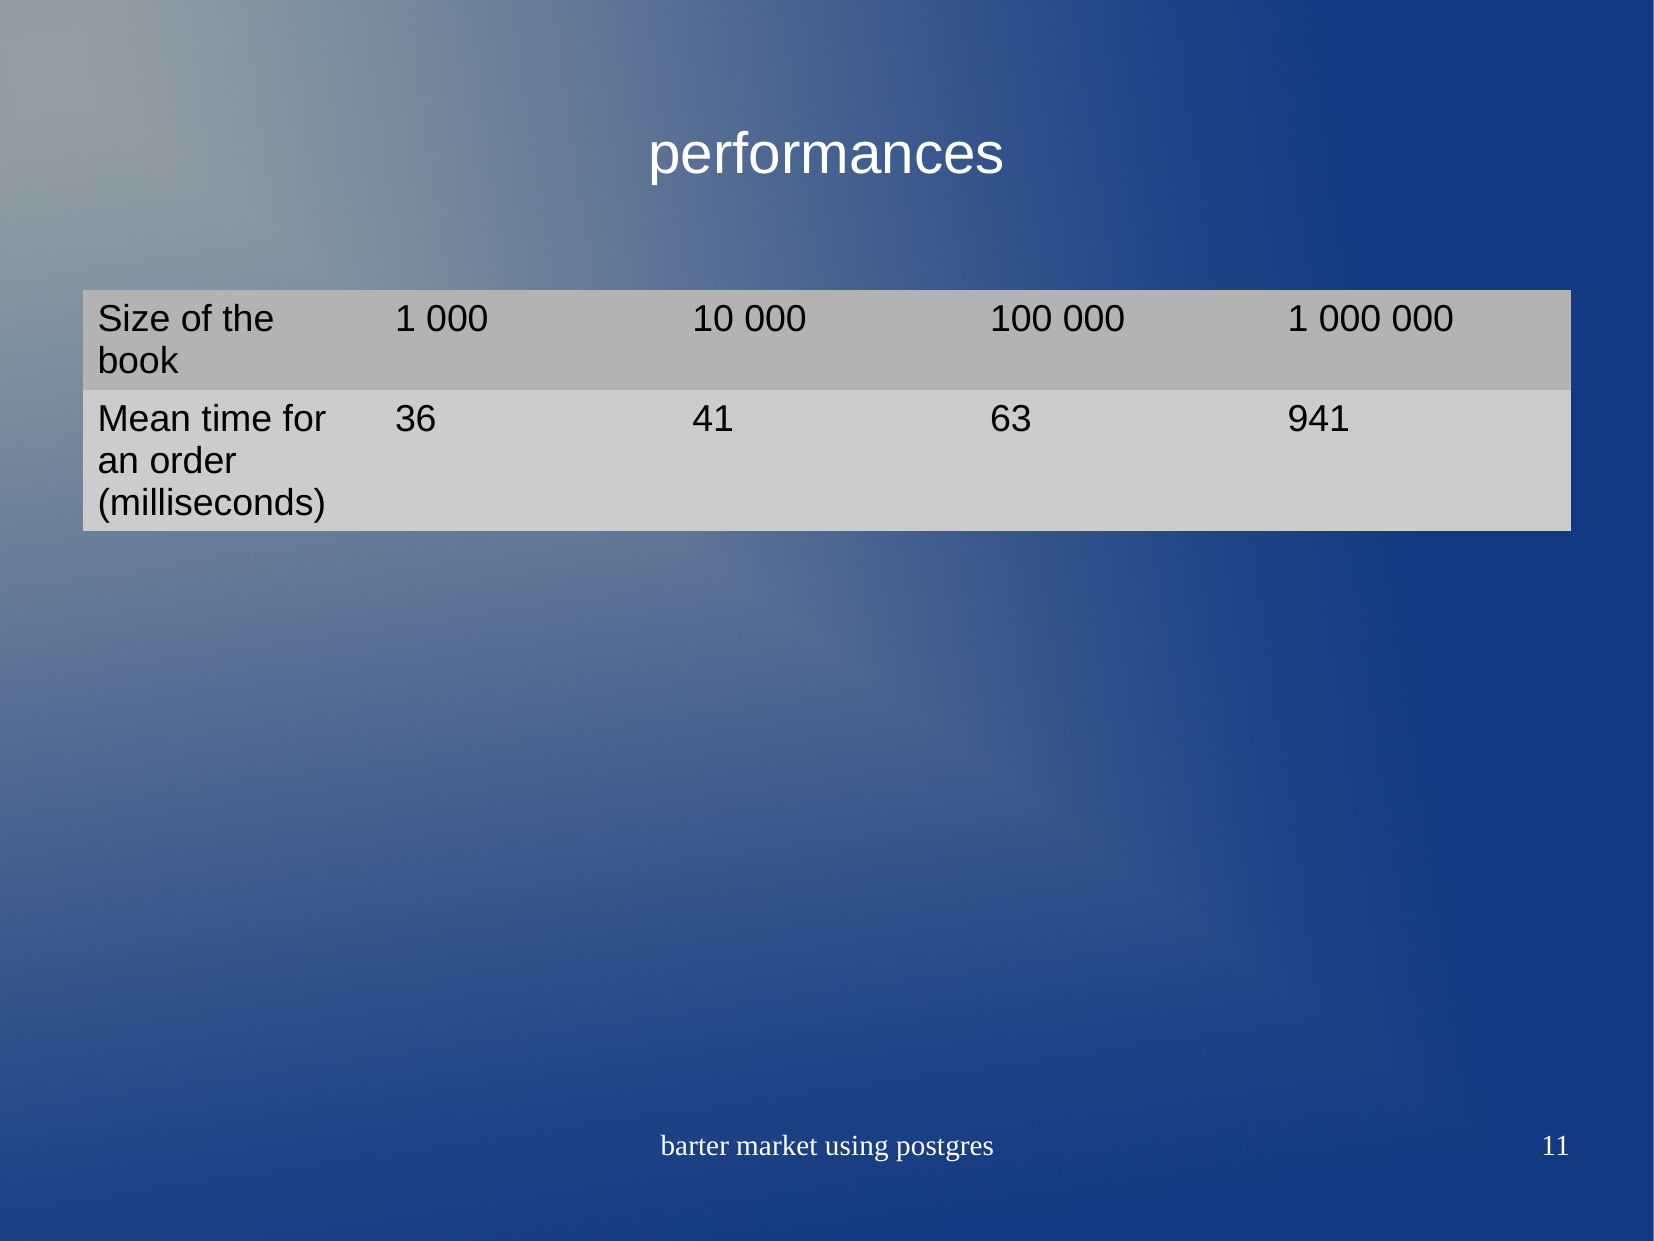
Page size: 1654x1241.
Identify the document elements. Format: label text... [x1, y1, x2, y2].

picture [0, 0, 1654, 1241]
table_header 1 000 000 [1273, 290, 1571, 390]
title performances [82, 49, 1571, 257]
table_header Size of the book [83, 290, 380, 390]
table_header 10 000 [678, 290, 975, 390]
table_cell 41 [678, 390, 975, 531]
table_cell 36 [380, 390, 678, 531]
table_cell 63 [975, 390, 1273, 531]
table_header 100 000 [975, 290, 1273, 390]
table_header 1 000 [380, 290, 678, 390]
table_cell Mean time for an order (milliseconds) [83, 390, 380, 531]
table_cell 941 [1273, 390, 1571, 531]
